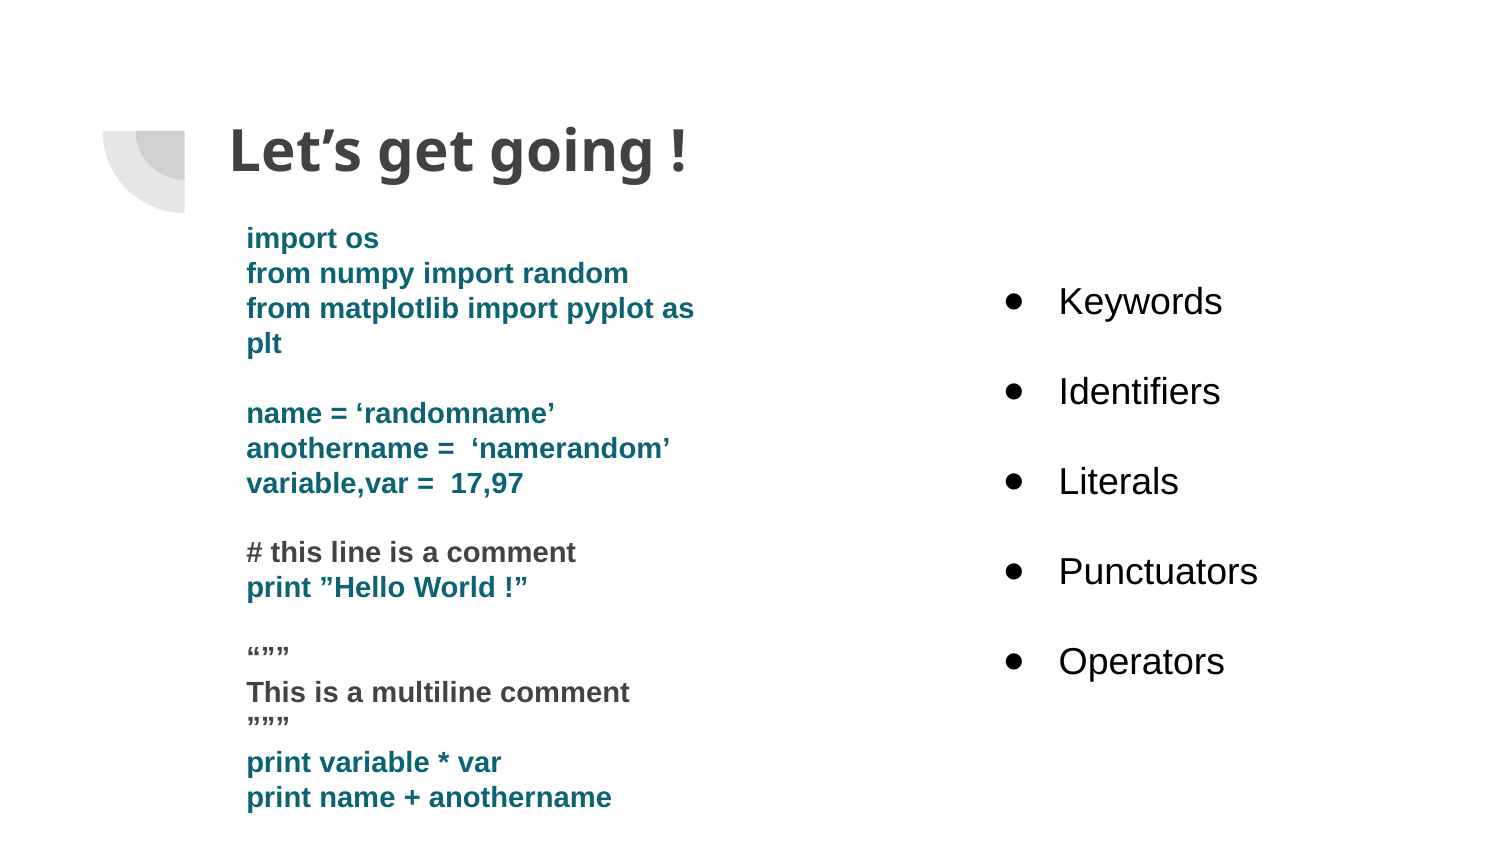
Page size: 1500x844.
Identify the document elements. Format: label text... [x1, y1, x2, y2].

title Let’s get going ! [213, 98, 1368, 263]
text_box Keywords Identifiers Literals Punctuators Operators [968, 216, 1473, 820]
text_box import os from numpy import random from matplotlib import pyplot as plt name = ‘randomname’ anothername = ‘namerandom’ variable,var = 17,97 # this line is a comment print ”Hello World !” “”” This is a multiline comment ””” print variable * var print name + anothername [231, 204, 736, 807]
